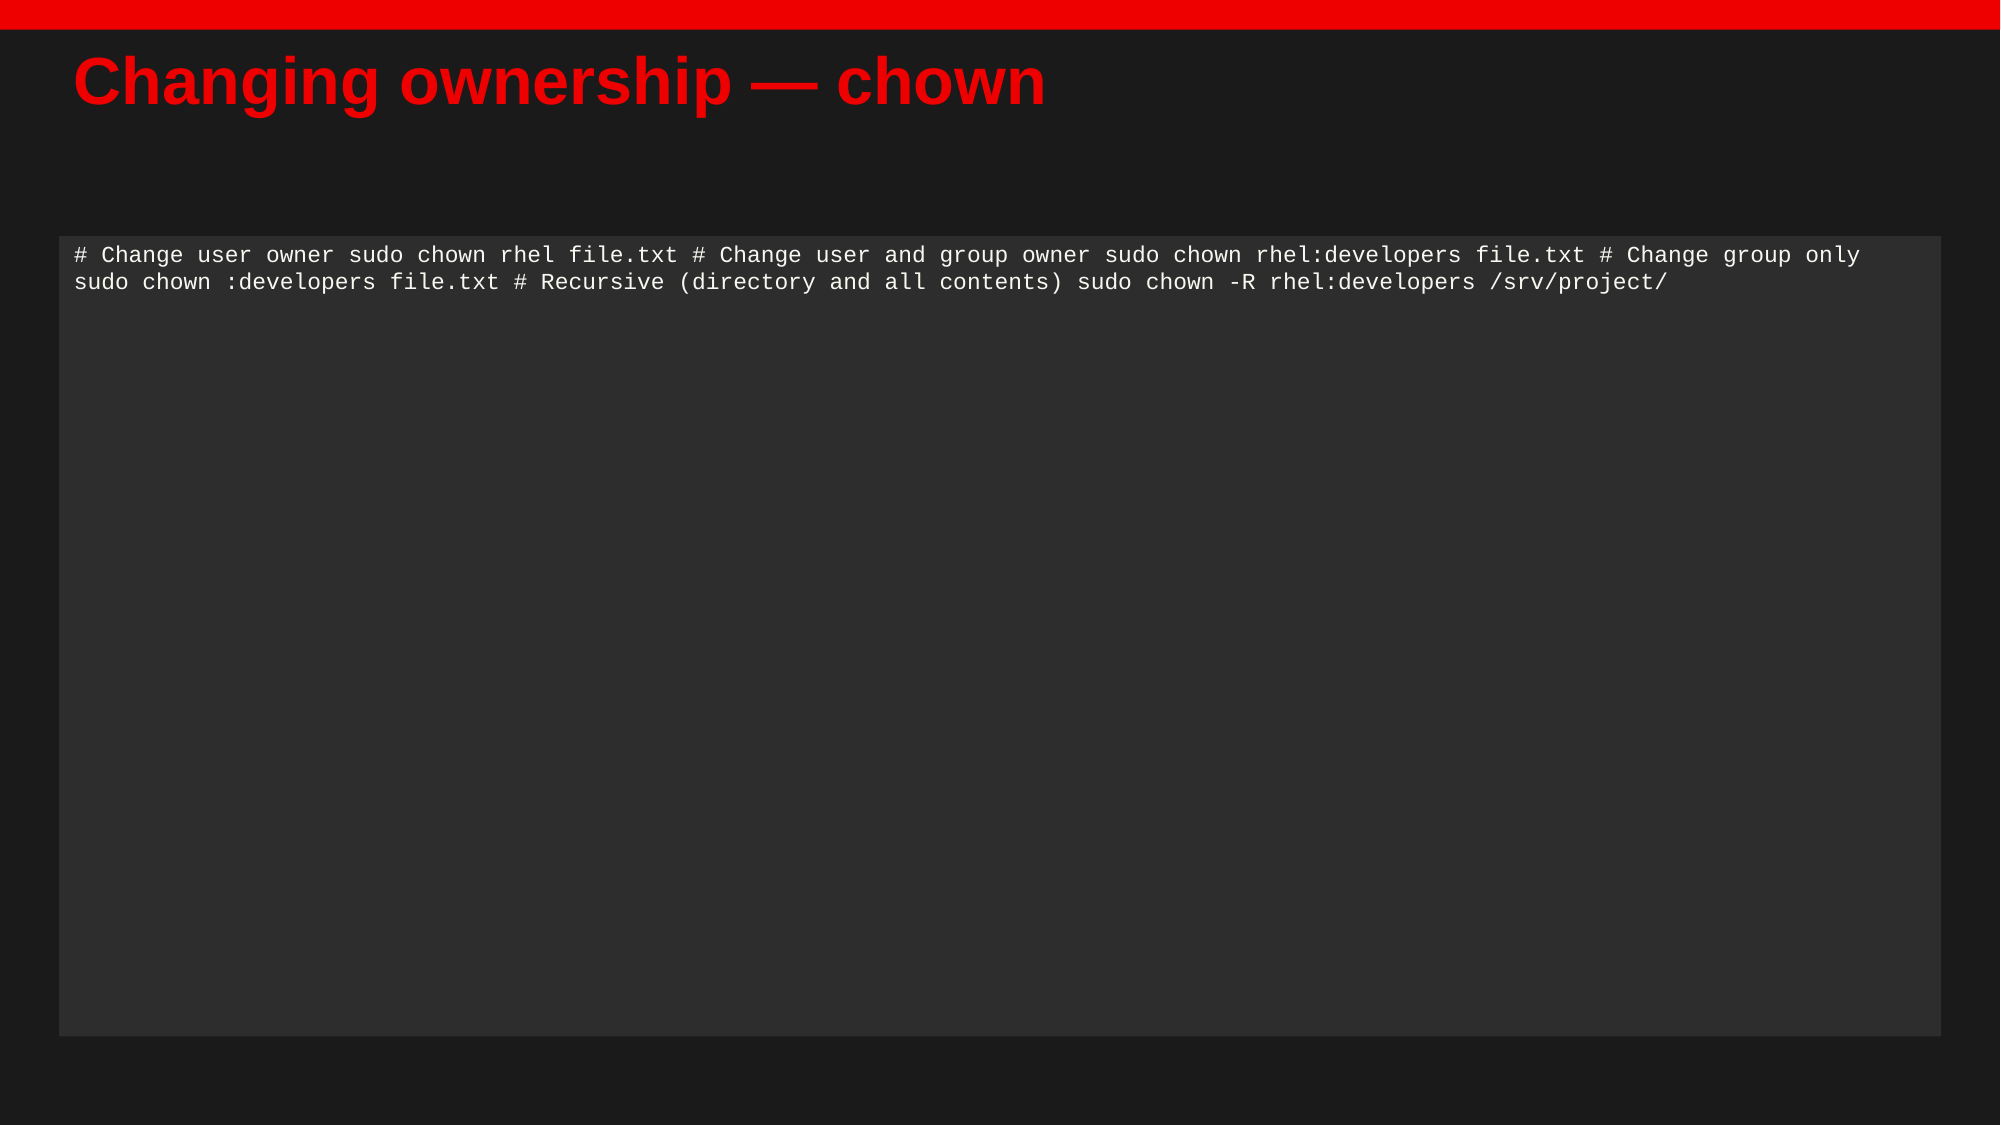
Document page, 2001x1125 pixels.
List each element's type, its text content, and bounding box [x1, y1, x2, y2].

text_box # Change user owner sudo chown rhel file.txt # Change user and group owner sudo chown rhel:developers file.txt # Change group only sudo chown :developers file.txt # Recursive (directory and all contents) sudo chown -R rhel:developers /srv/project/ [59, 236, 1942, 1037]
text_box [0, 0, 2001, 30]
text_box Changing ownership — chown [59, 36, 1942, 208]
